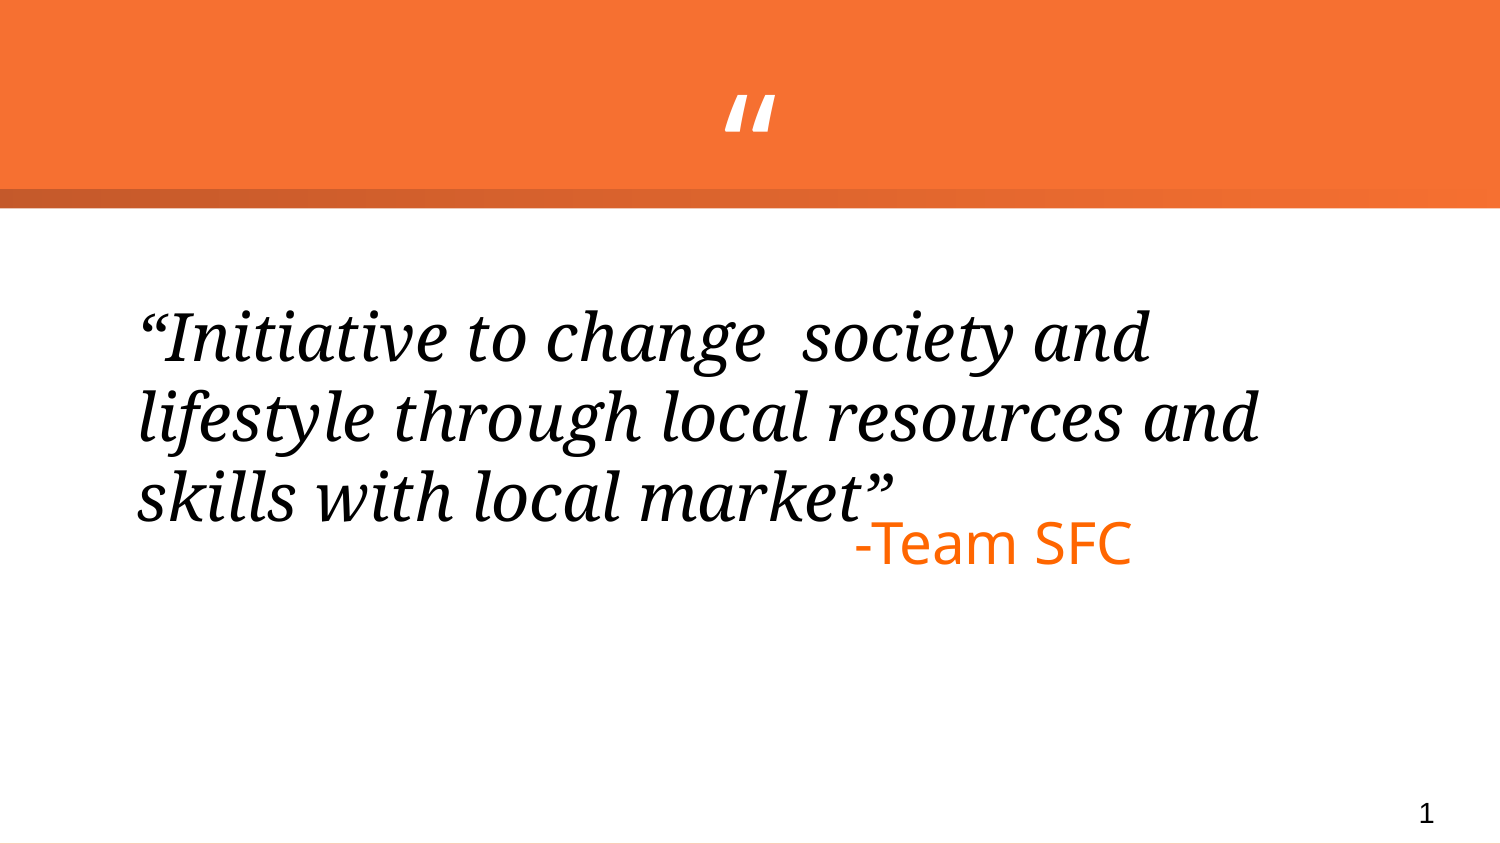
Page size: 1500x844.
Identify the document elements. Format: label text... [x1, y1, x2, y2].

list “Initiative to change society and lifestyle through local resources and skills with local market” [50, 279, 1356, 616]
text_box -Team SFC [840, 495, 1171, 603]
slide_number <number> [1403, 779, 1494, 844]
